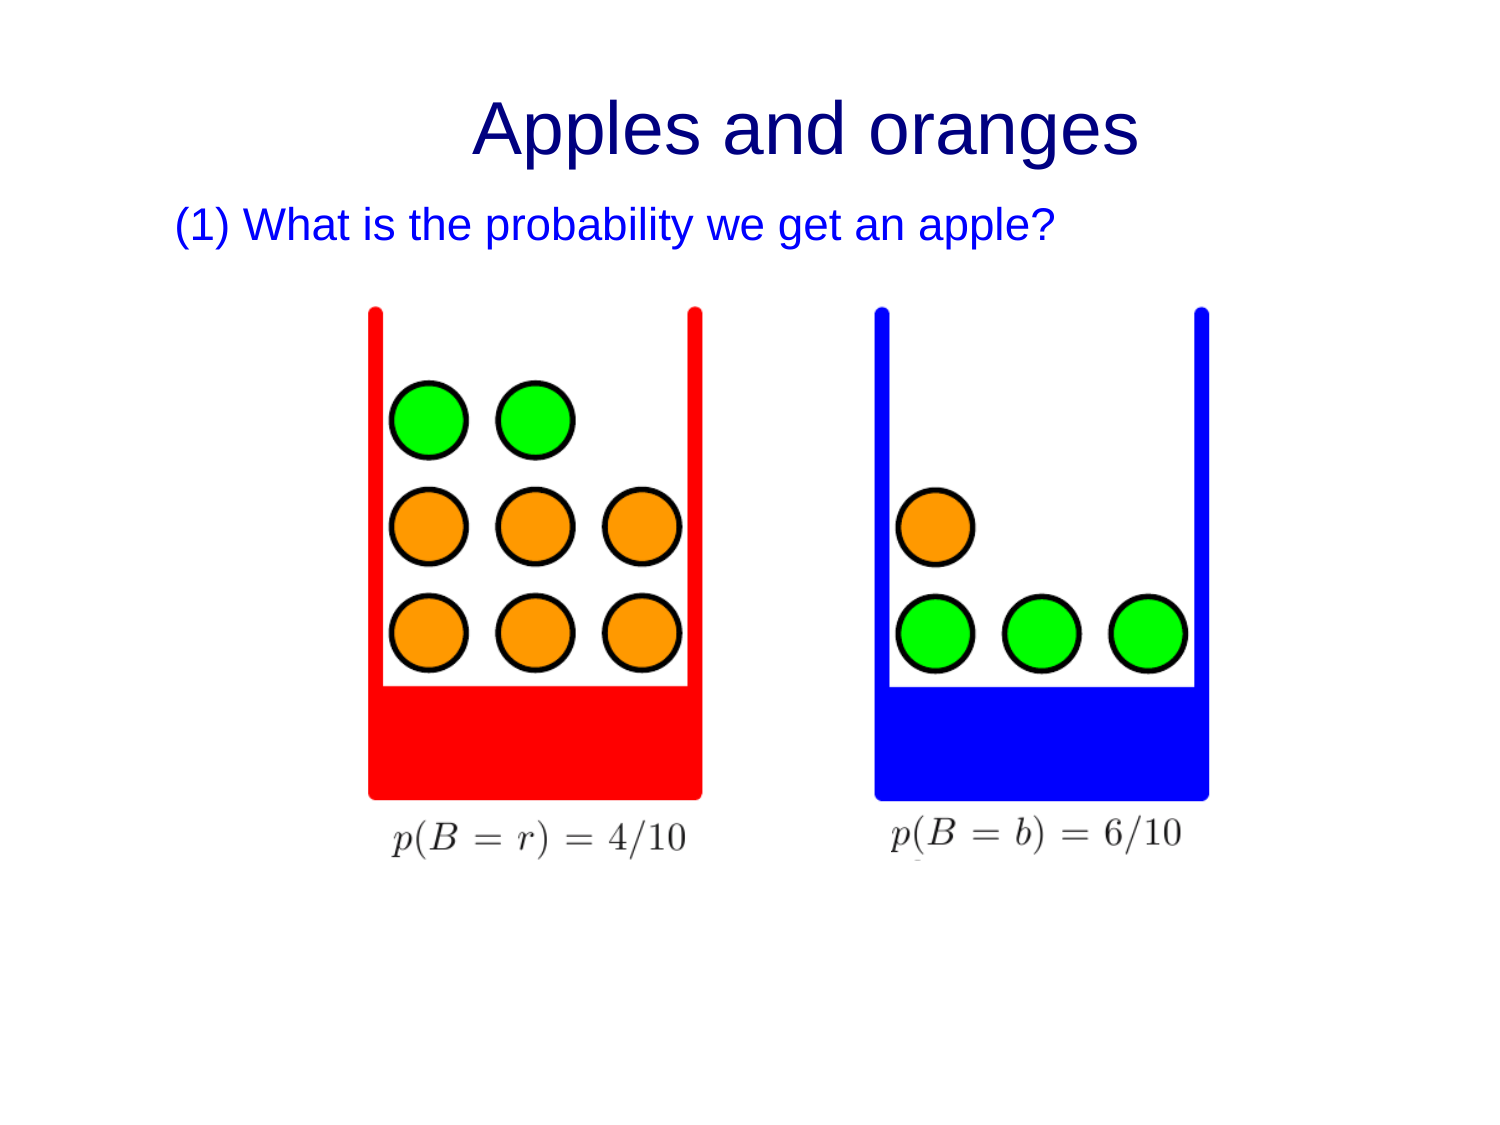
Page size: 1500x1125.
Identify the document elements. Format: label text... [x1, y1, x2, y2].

picture [367, 305, 705, 804]
picture [389, 813, 690, 861]
list (1) What is the probability we get an apple? [37, 187, 1500, 1125]
title Apples and oranges [149, 65, 1463, 179]
picture [891, 812, 1183, 861]
picture [871, 303, 1213, 805]
